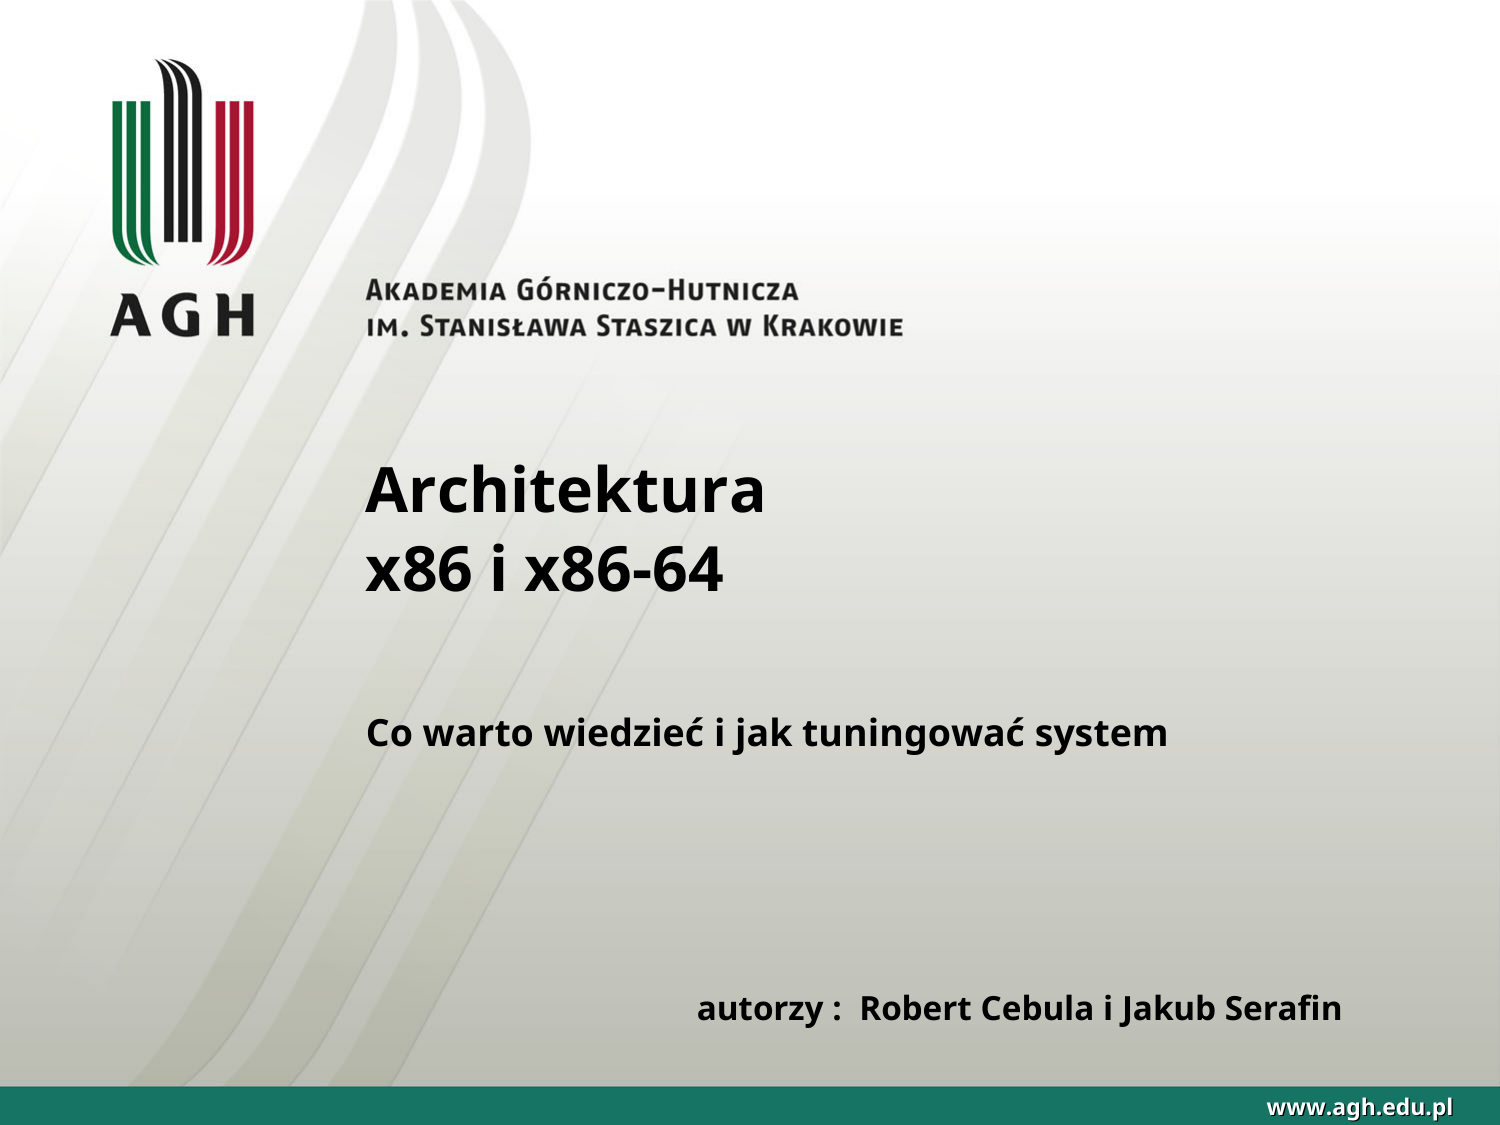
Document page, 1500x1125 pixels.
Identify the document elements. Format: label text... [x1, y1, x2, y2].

text_box Co warto wiedzieć i jak tuningować system [365, 704, 1376, 764]
title Architektura x86 i x86-64 [365, 445, 1376, 693]
picture [0, 0, 1500, 1125]
text_box autorzy : Robert Cebula i Jakub Serafin [696, 960, 1500, 1099]
text_box www.agh.edu.pl [1251, 1084, 1500, 1125]
